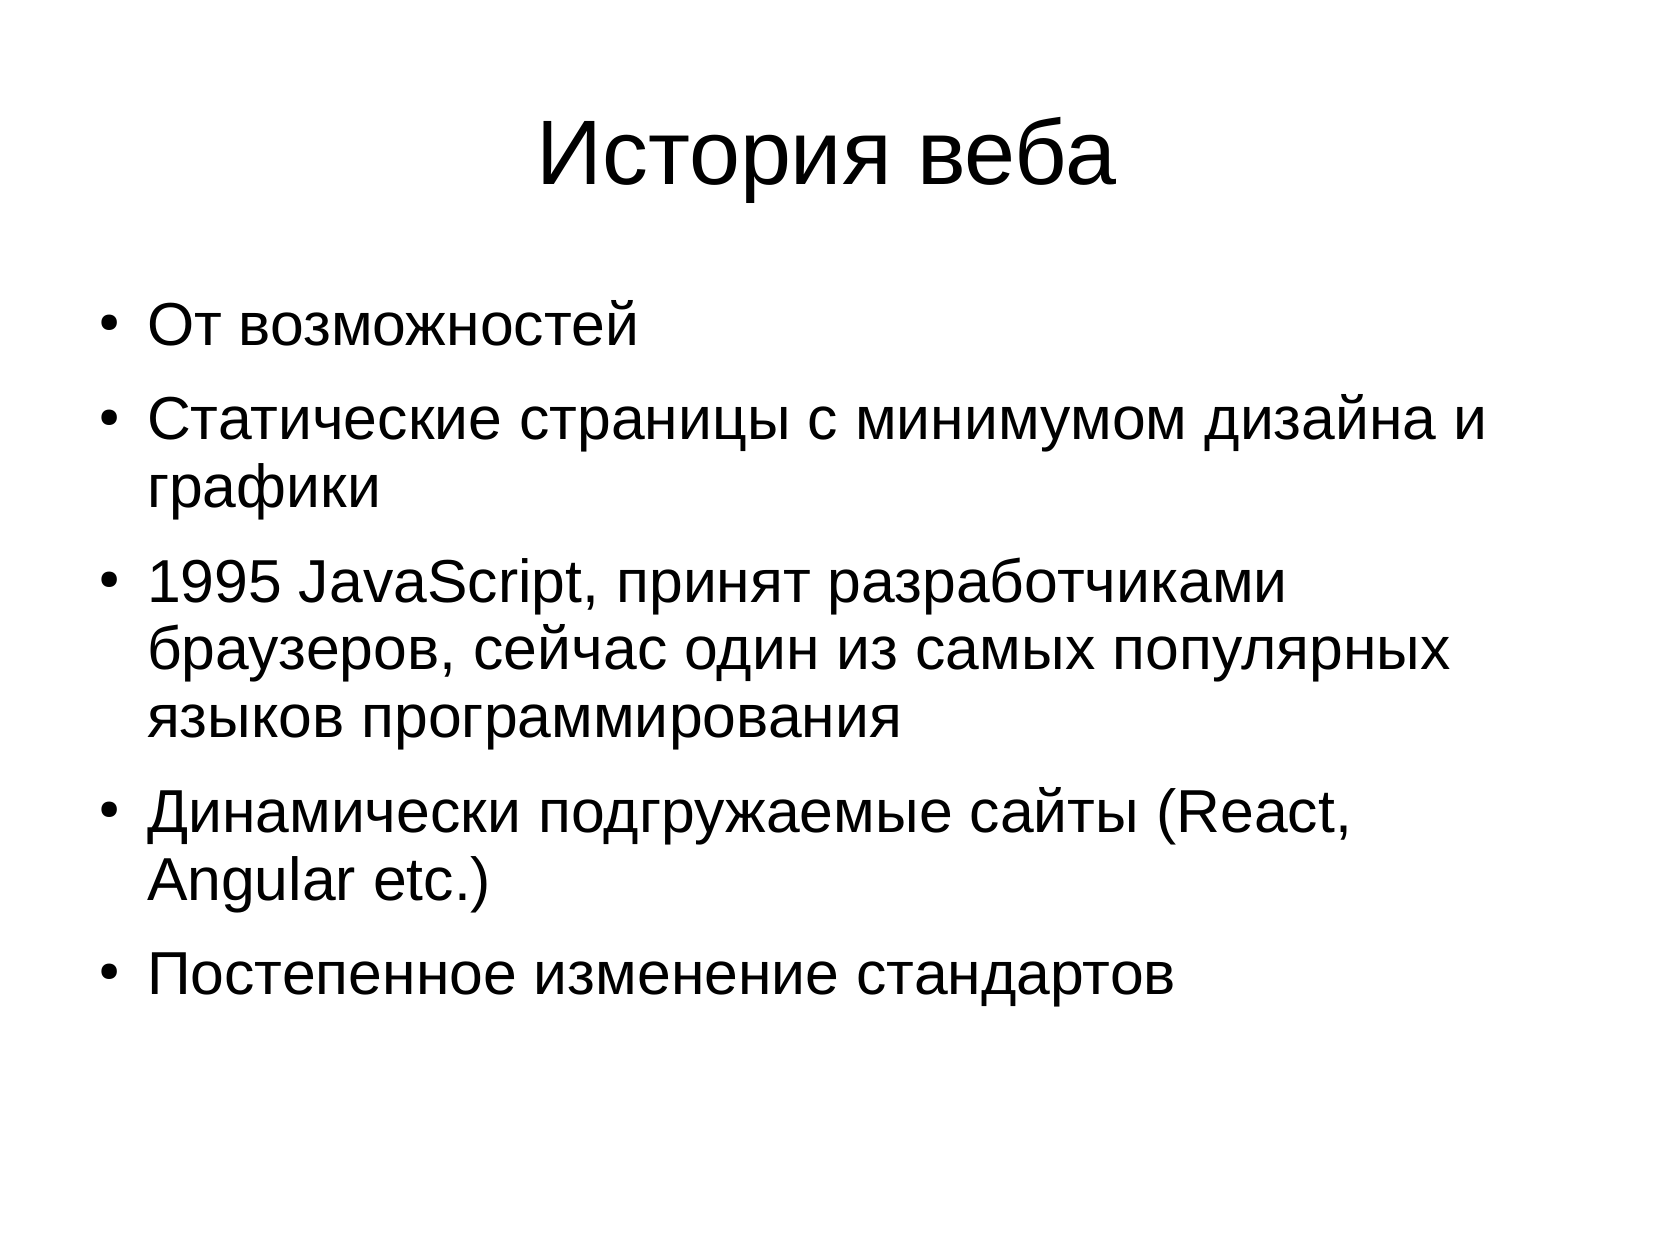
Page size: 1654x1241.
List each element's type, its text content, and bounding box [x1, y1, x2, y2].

list От возможностей Статические страницы с минимумом дизайна и графики 1995 JavaScript, принят разработчиками браузеров, сейчас один из самых популярных языков программирования Динамически подгружаемые сайты (React, Angular etc.) Постепенное изменение стандартов [82, 290, 1571, 1010]
title История веба [82, 49, 1571, 257]
